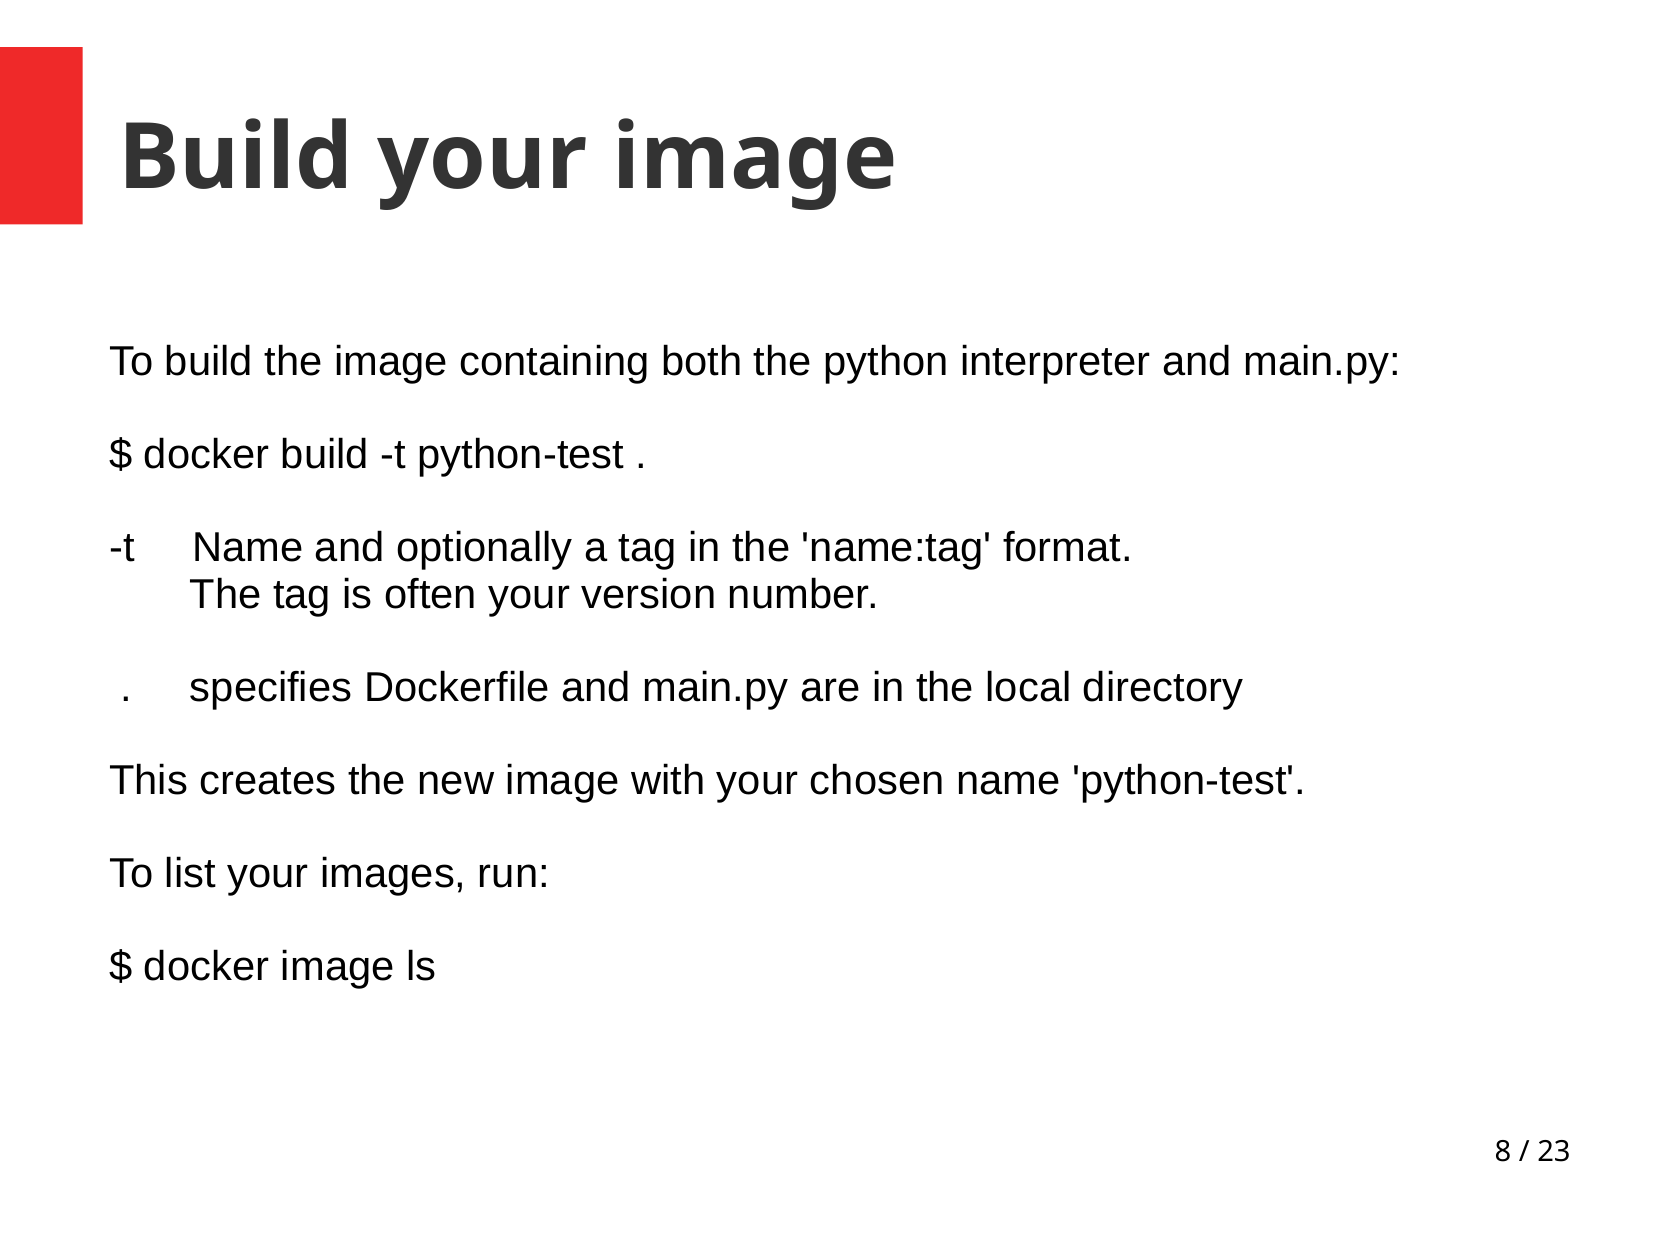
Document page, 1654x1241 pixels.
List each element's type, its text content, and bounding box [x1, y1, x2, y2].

title Build your image [118, 49, 1571, 257]
text_box To build the image containing both the python interpreter and main.py: $ docker build -t python-test . -t Name and optionally a tag in the 'name:tag' format. The tag is often your version number. . specifies Dockerfile and main.py are in the local directory This creates the new image with your chosen name 'python-test'. To list your images, run: $ docker image ls [94, 330, 1571, 1039]
